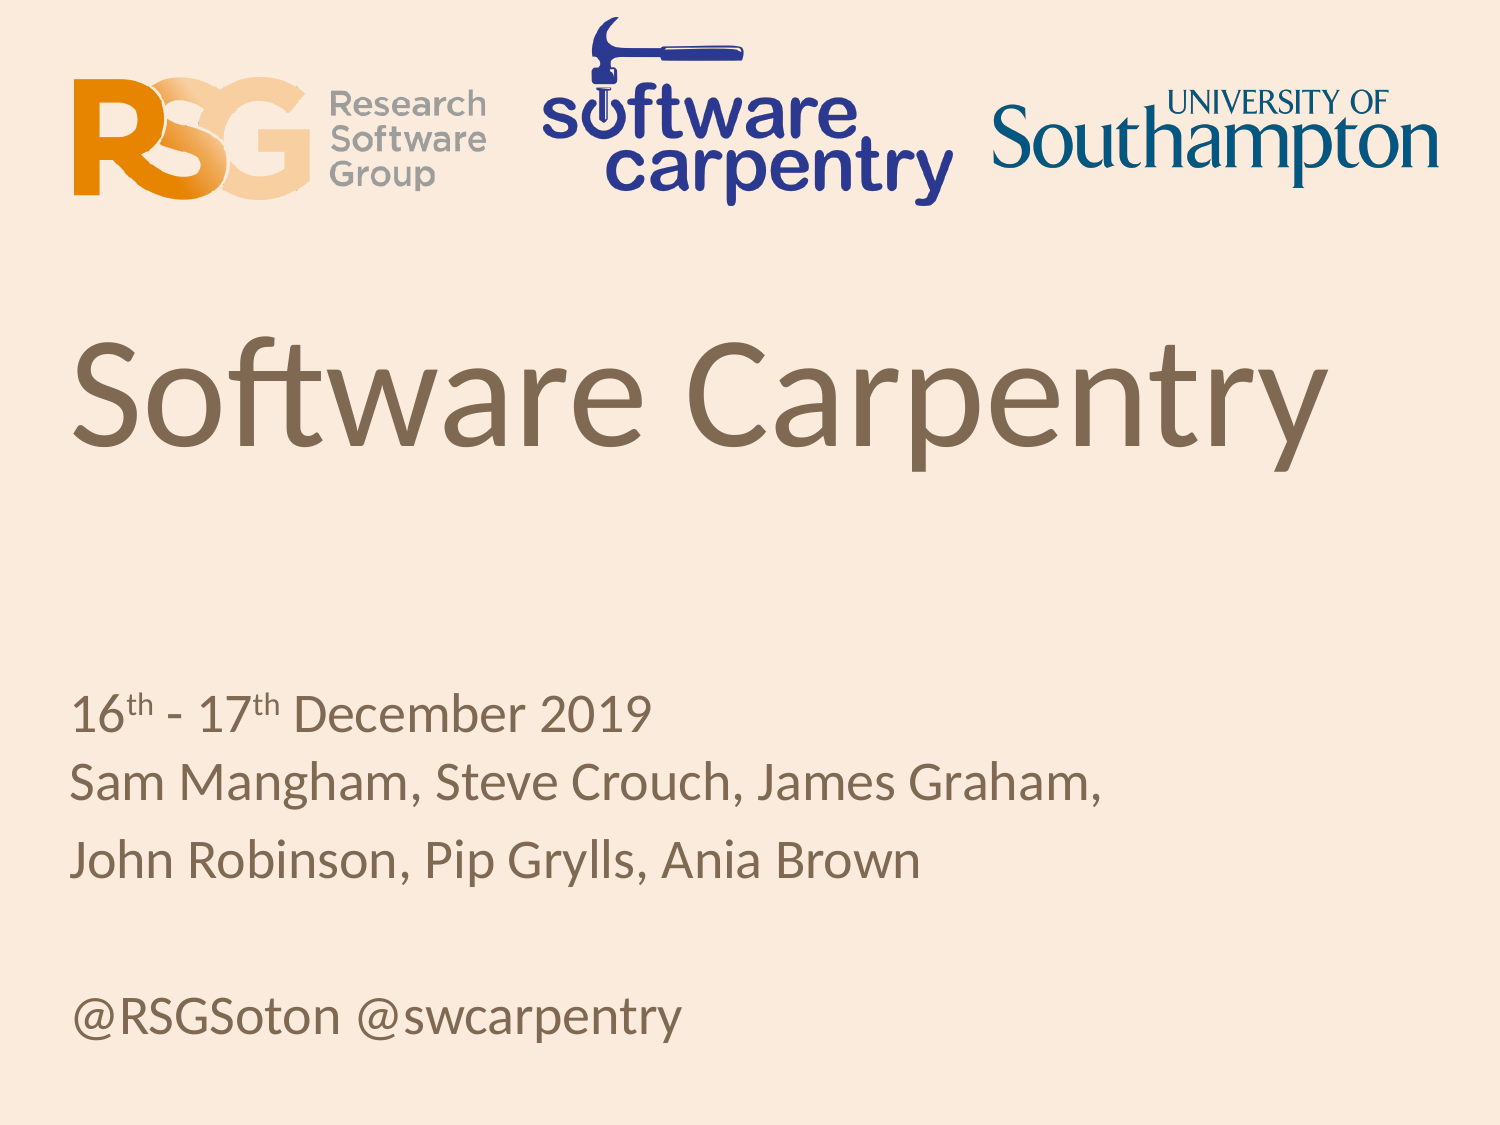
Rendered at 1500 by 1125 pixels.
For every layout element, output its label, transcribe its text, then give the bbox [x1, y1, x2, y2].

picture [992, 88, 1441, 189]
picture [0, 8, 953, 269]
list Software Carpentry 16th - 17th December 2019 Sam Mangham, Steve Crouch, James Graham, John Robinson, Pip Grylls, Ania Brown @RSGSoton @swcarpentry [54, 278, 1441, 1059]
